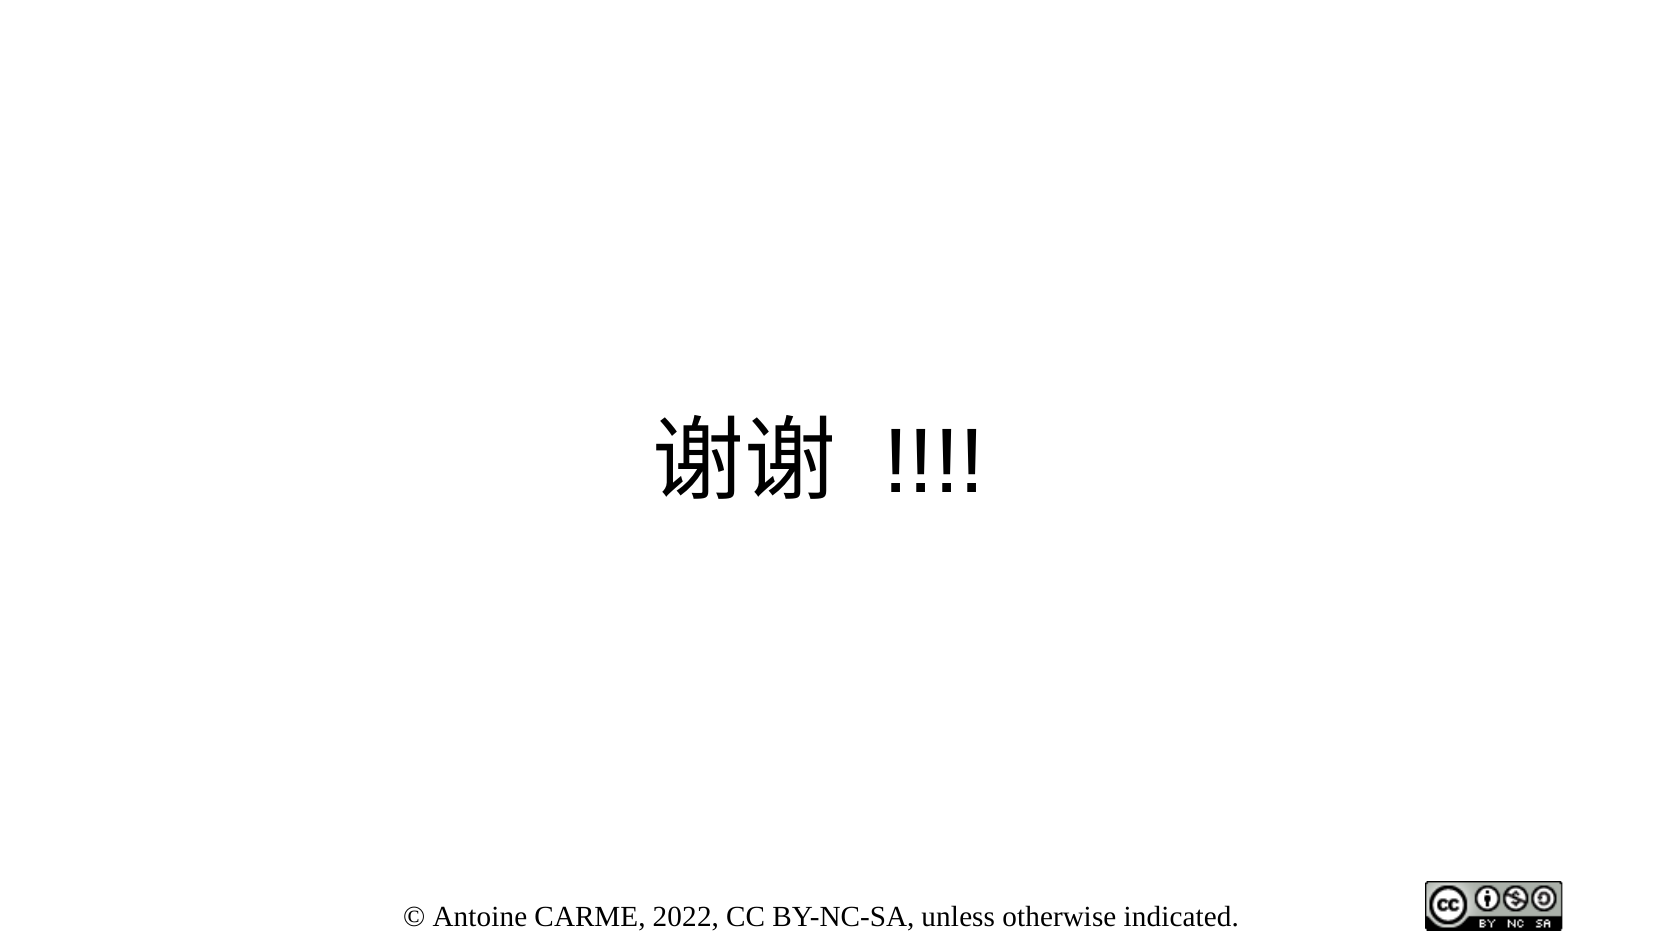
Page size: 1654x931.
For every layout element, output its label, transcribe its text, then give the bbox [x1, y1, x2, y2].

title 谢谢 !!!! [75, 375, 1564, 531]
picture [1425, 881, 1563, 931]
